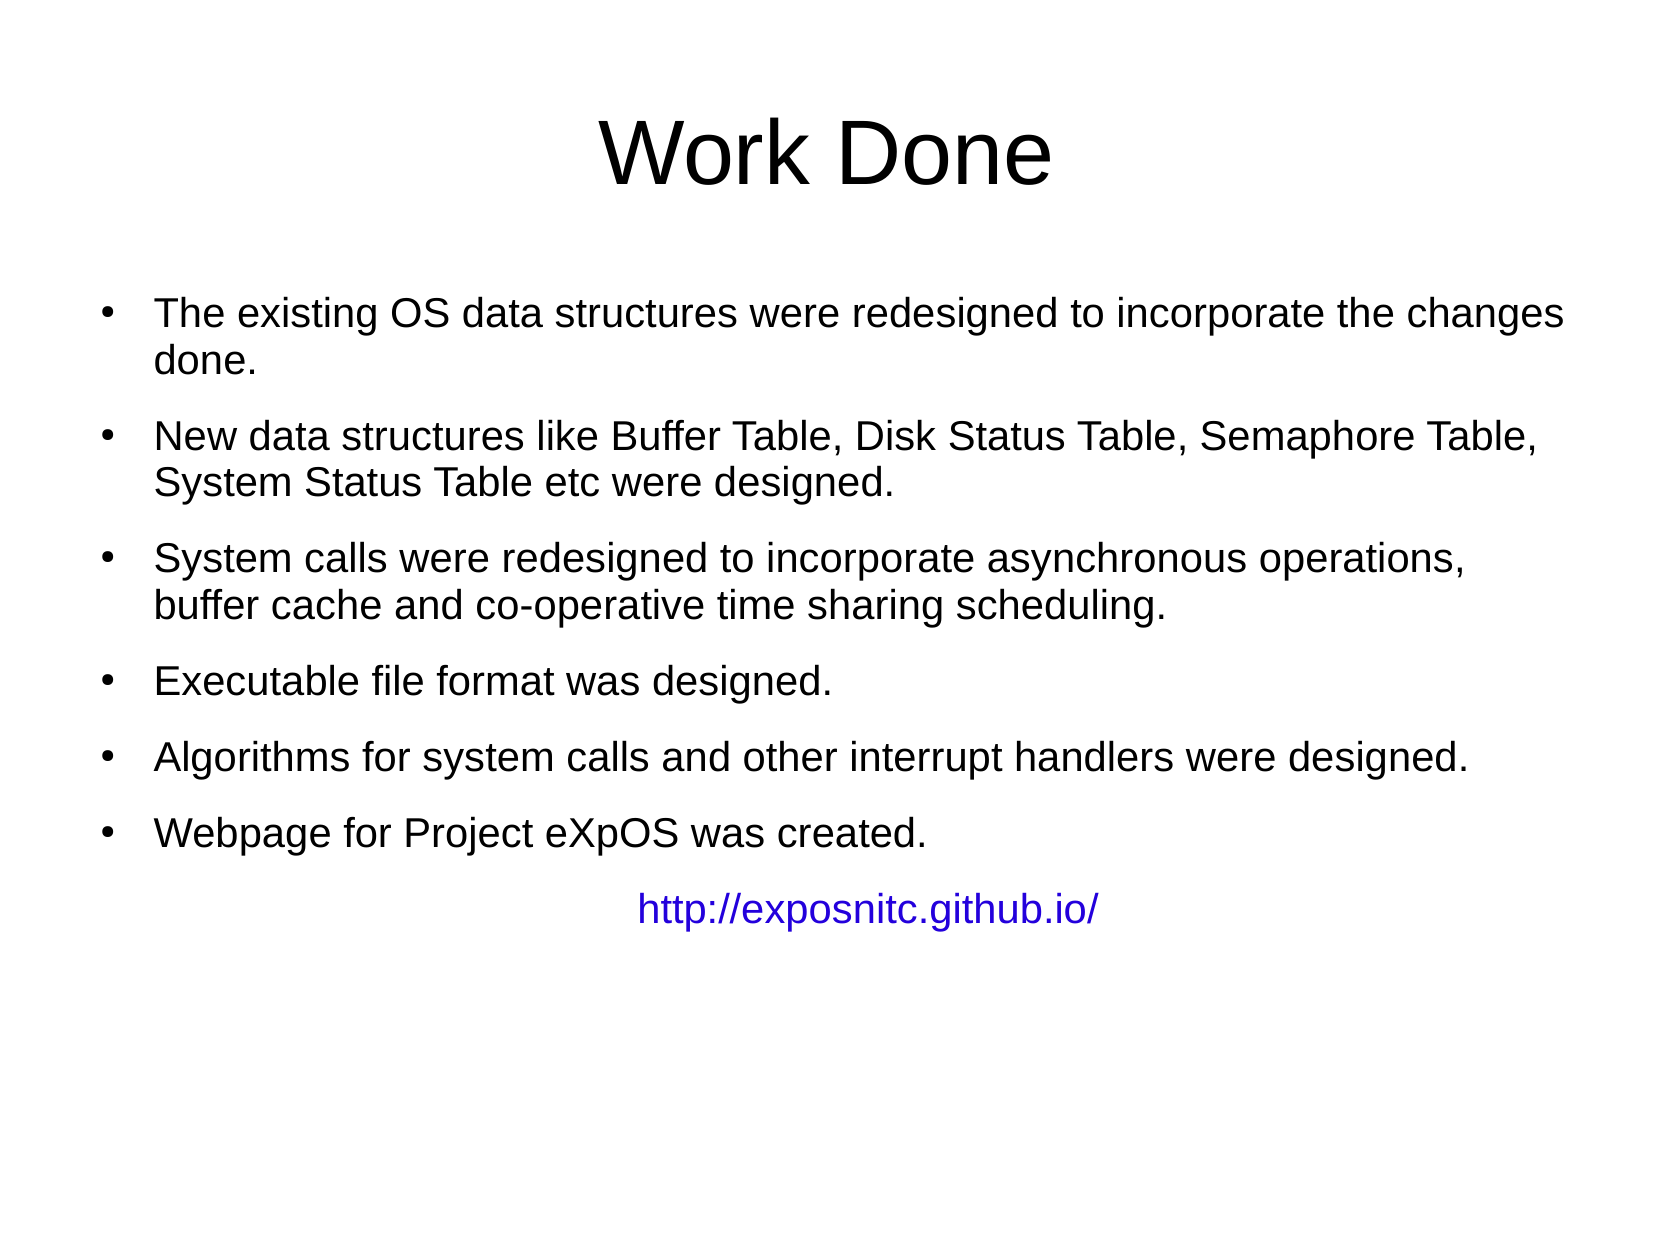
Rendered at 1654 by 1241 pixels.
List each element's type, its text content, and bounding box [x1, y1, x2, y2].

title Work Done [82, 49, 1571, 257]
list The existing OS data structures were redesigned to incorporate the changes done. New data structures like Buffer Table, Disk Status Table, Semaphore Table, System Status Table etc were designed. System calls were redesigned to incorporate asynchronous operations, buffer cache and co-operative time sharing scheduling. Executable file format was designed. Algorithms for system calls and other interrupt handlers were designed. Webpage for Project eXpOS was created. http://exposnitc.github.io/ [82, 290, 1571, 1010]
